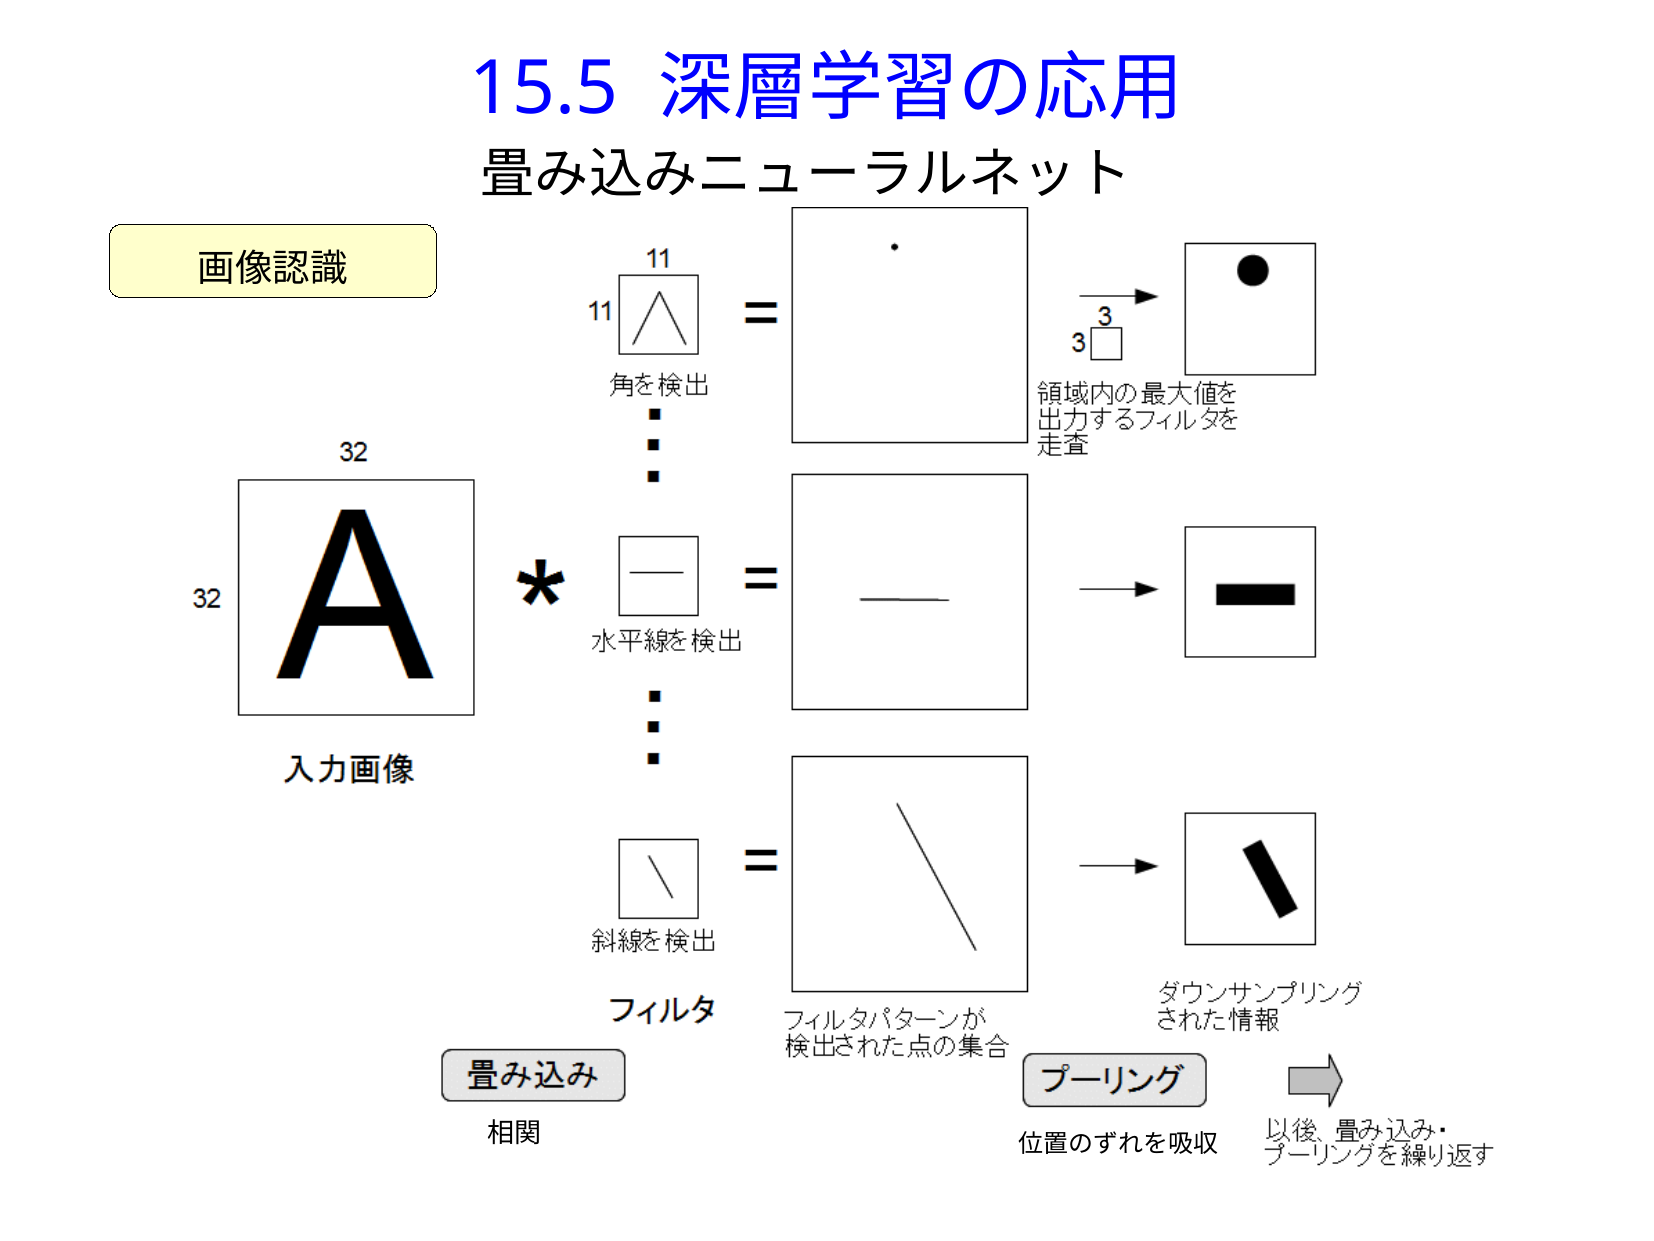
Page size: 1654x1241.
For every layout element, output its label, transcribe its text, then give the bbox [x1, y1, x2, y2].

title 15.5 深層学習の応用 [82, 28, 1571, 142]
text_box 相関 [472, 1104, 557, 1160]
picture [180, 207, 1510, 1176]
text_box 位置のずれを吸収 [1003, 1116, 1234, 1169]
text_box 画像認識 [109, 224, 437, 298]
text_box 畳み込みニューラルネット [466, 122, 1147, 219]
